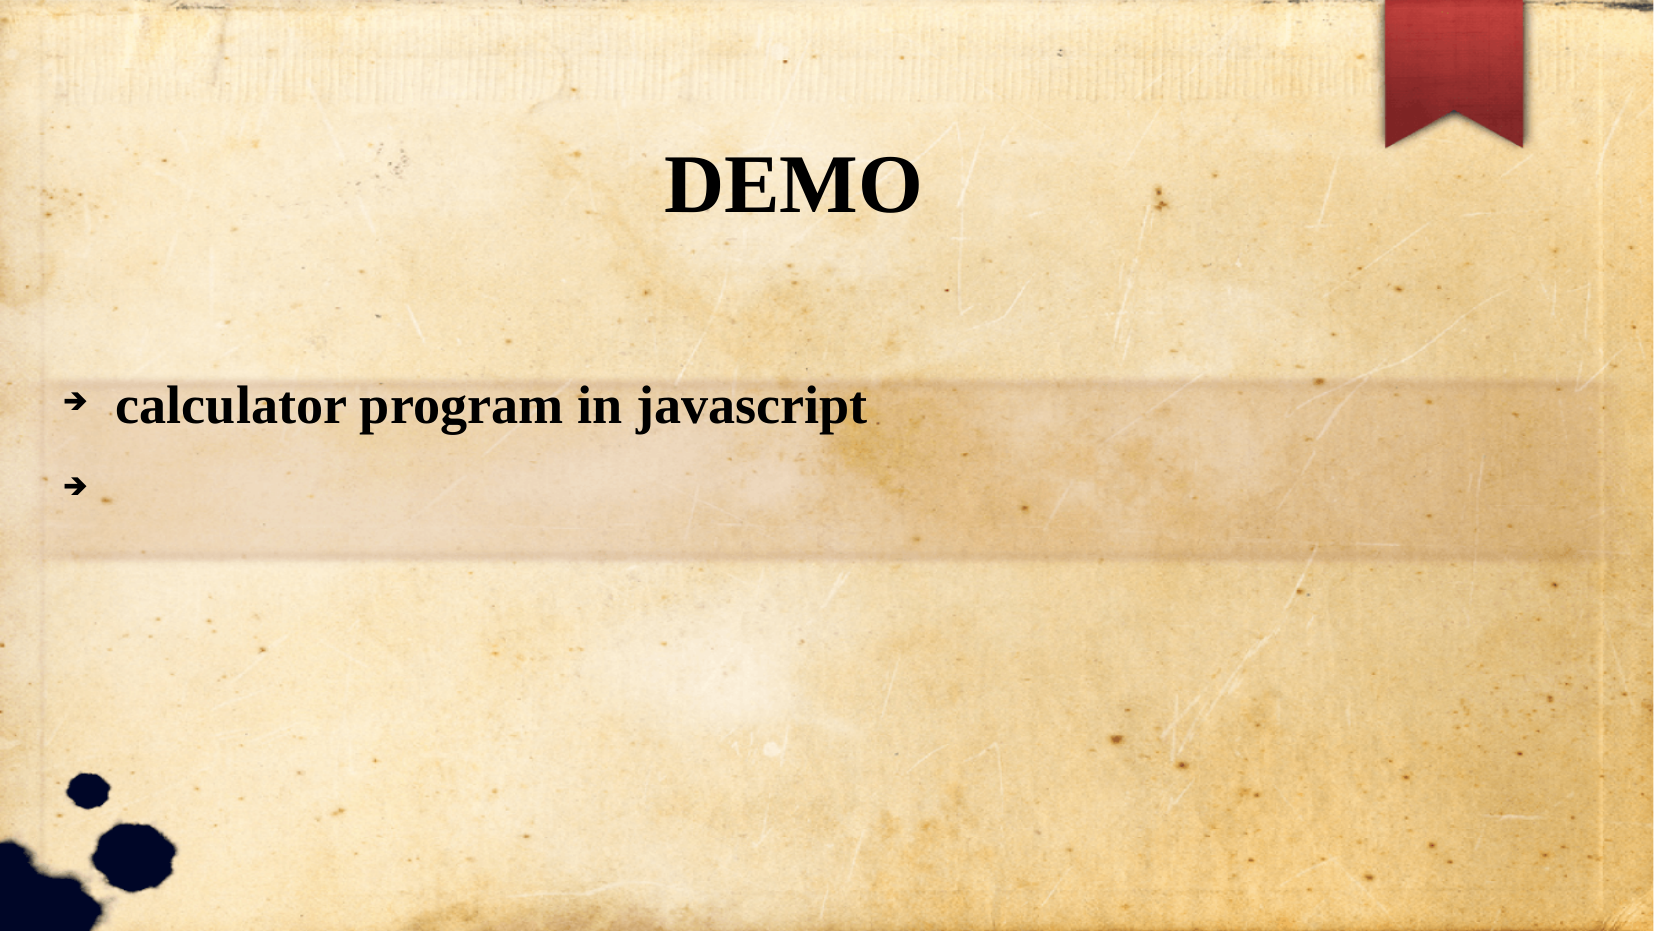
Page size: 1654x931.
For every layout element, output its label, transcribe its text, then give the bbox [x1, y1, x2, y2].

list calculator program in javascript [44, 375, 1501, 679]
picture [0, 0, 1654, 931]
title DEMO [49, 107, 1538, 263]
